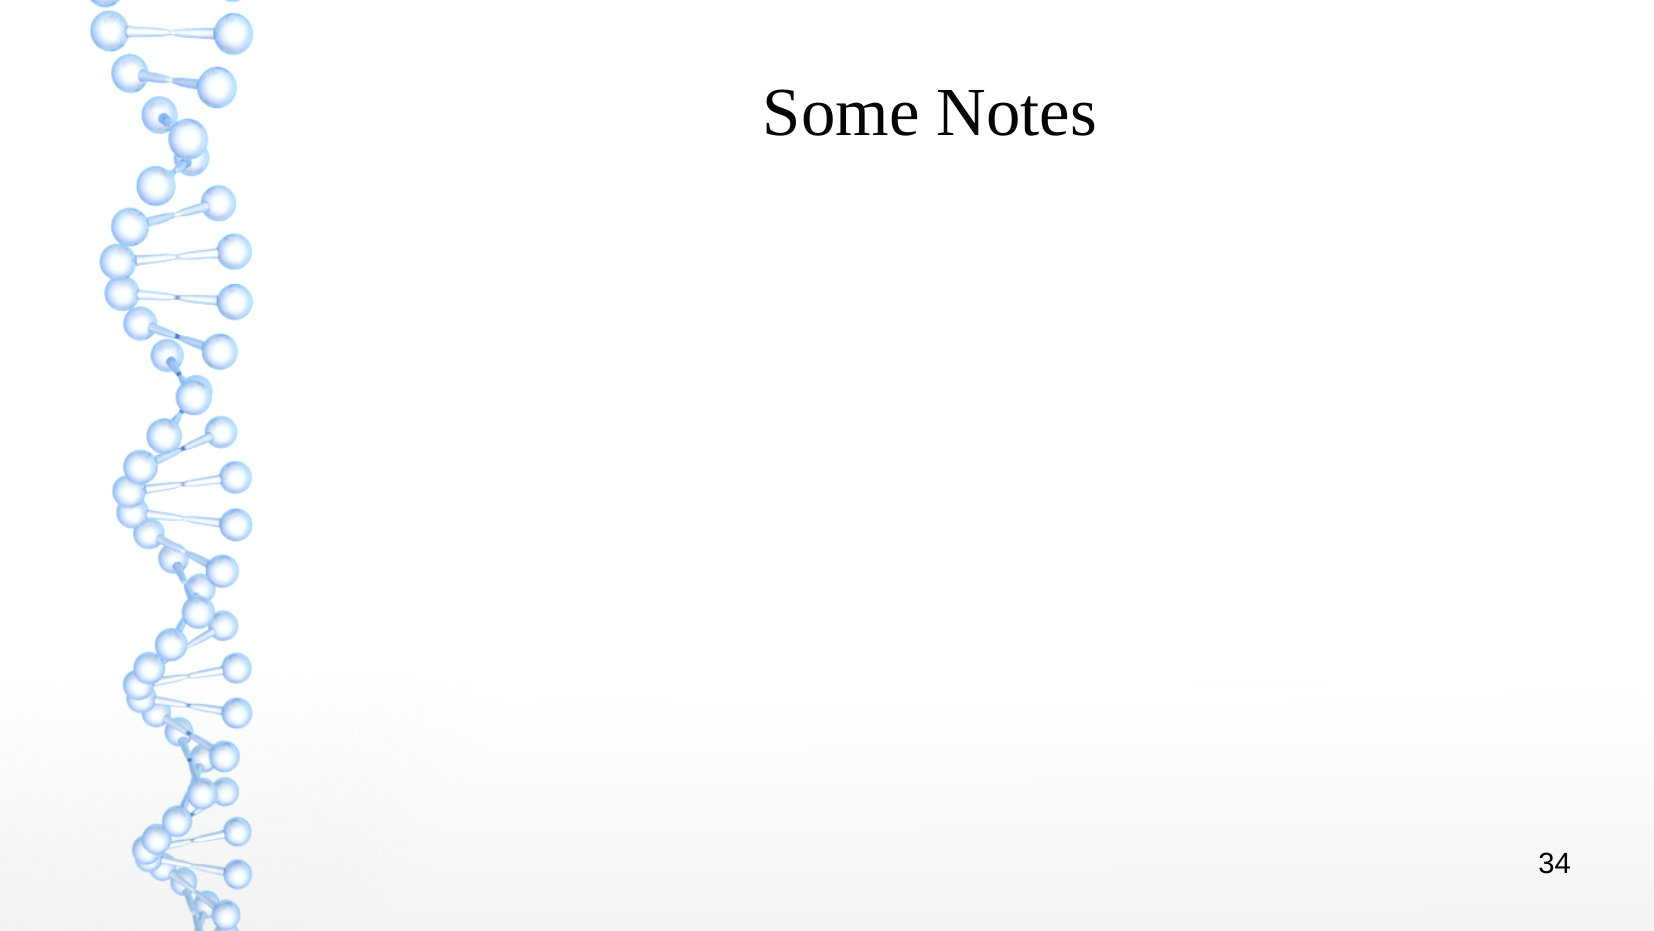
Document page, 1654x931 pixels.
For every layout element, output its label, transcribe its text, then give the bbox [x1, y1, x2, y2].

picture [0, 0, 1654, 931]
title Some Notes [265, 35, 1595, 189]
